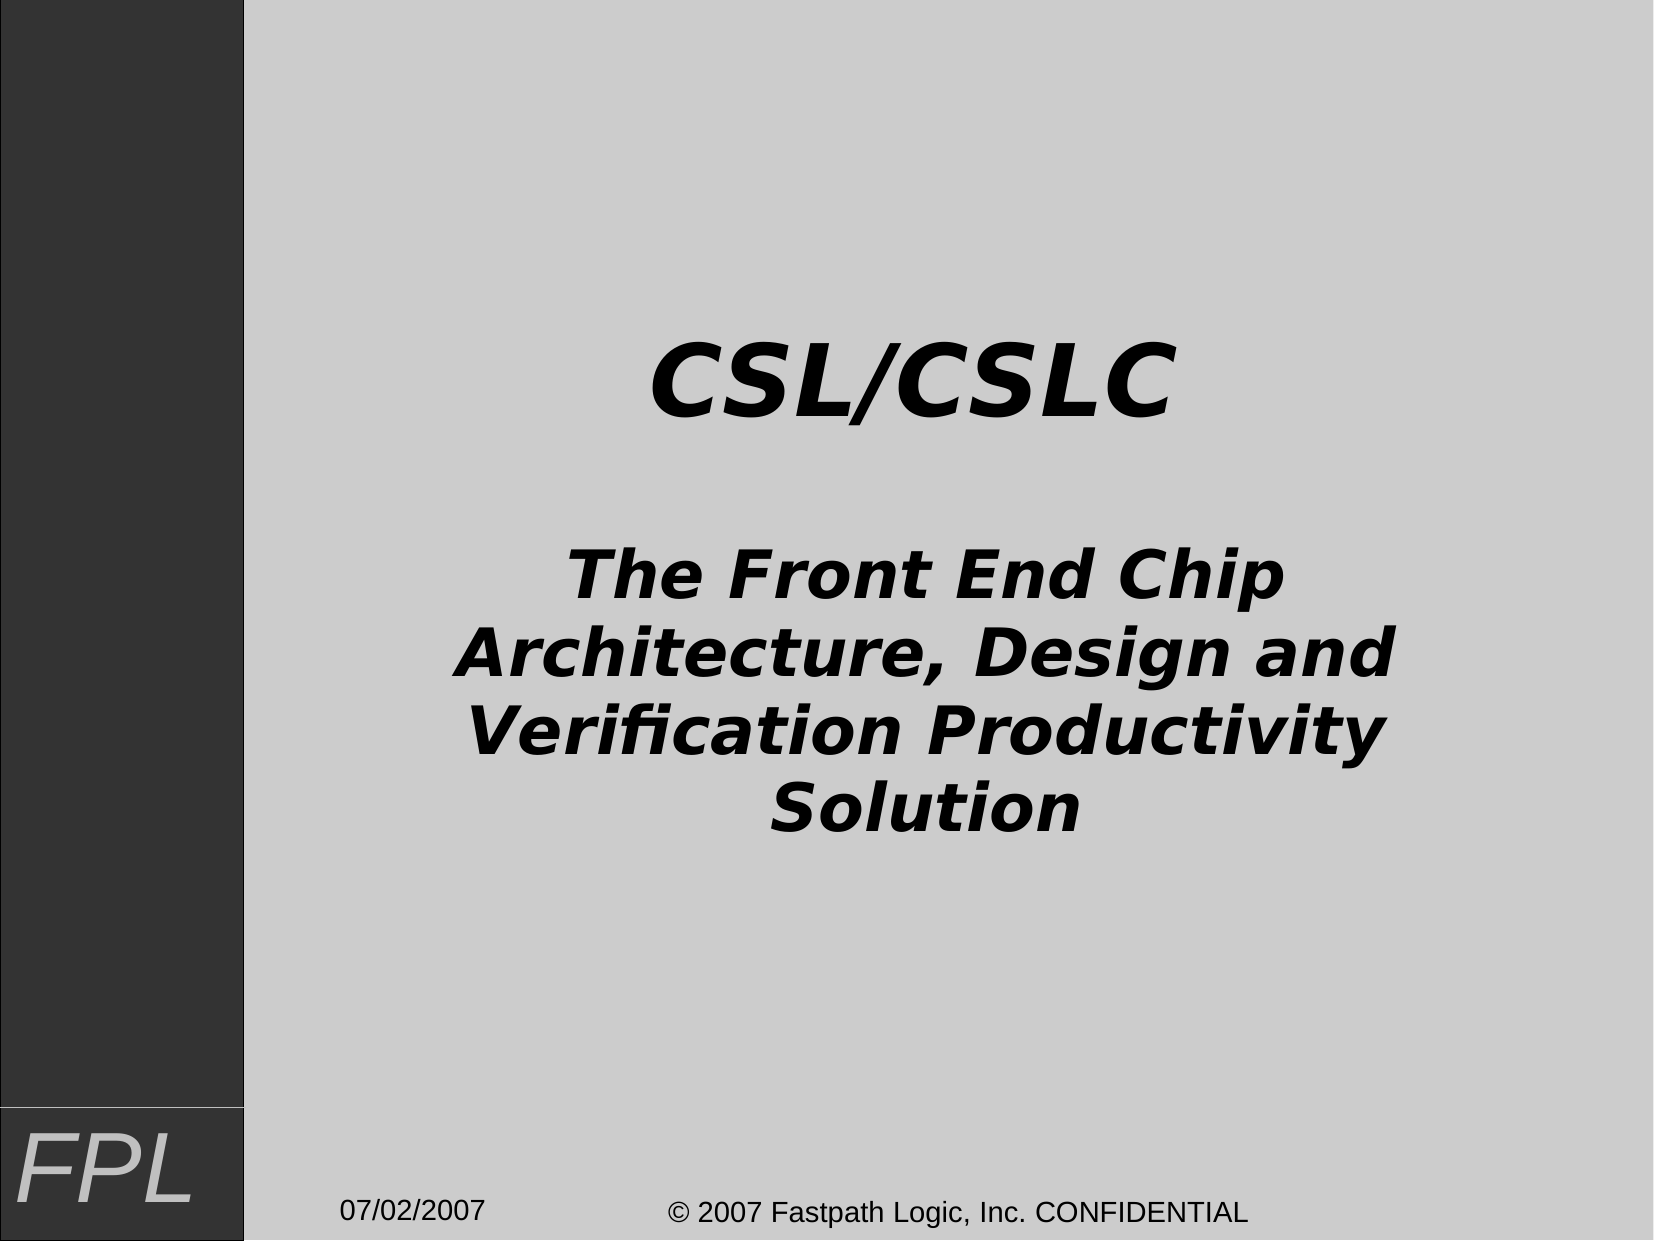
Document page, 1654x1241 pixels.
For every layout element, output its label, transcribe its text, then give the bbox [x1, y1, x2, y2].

title CSL/CSLC The Front End Chip Architecture, Design and Verification Productivity Solution [375, 297, 1478, 860]
